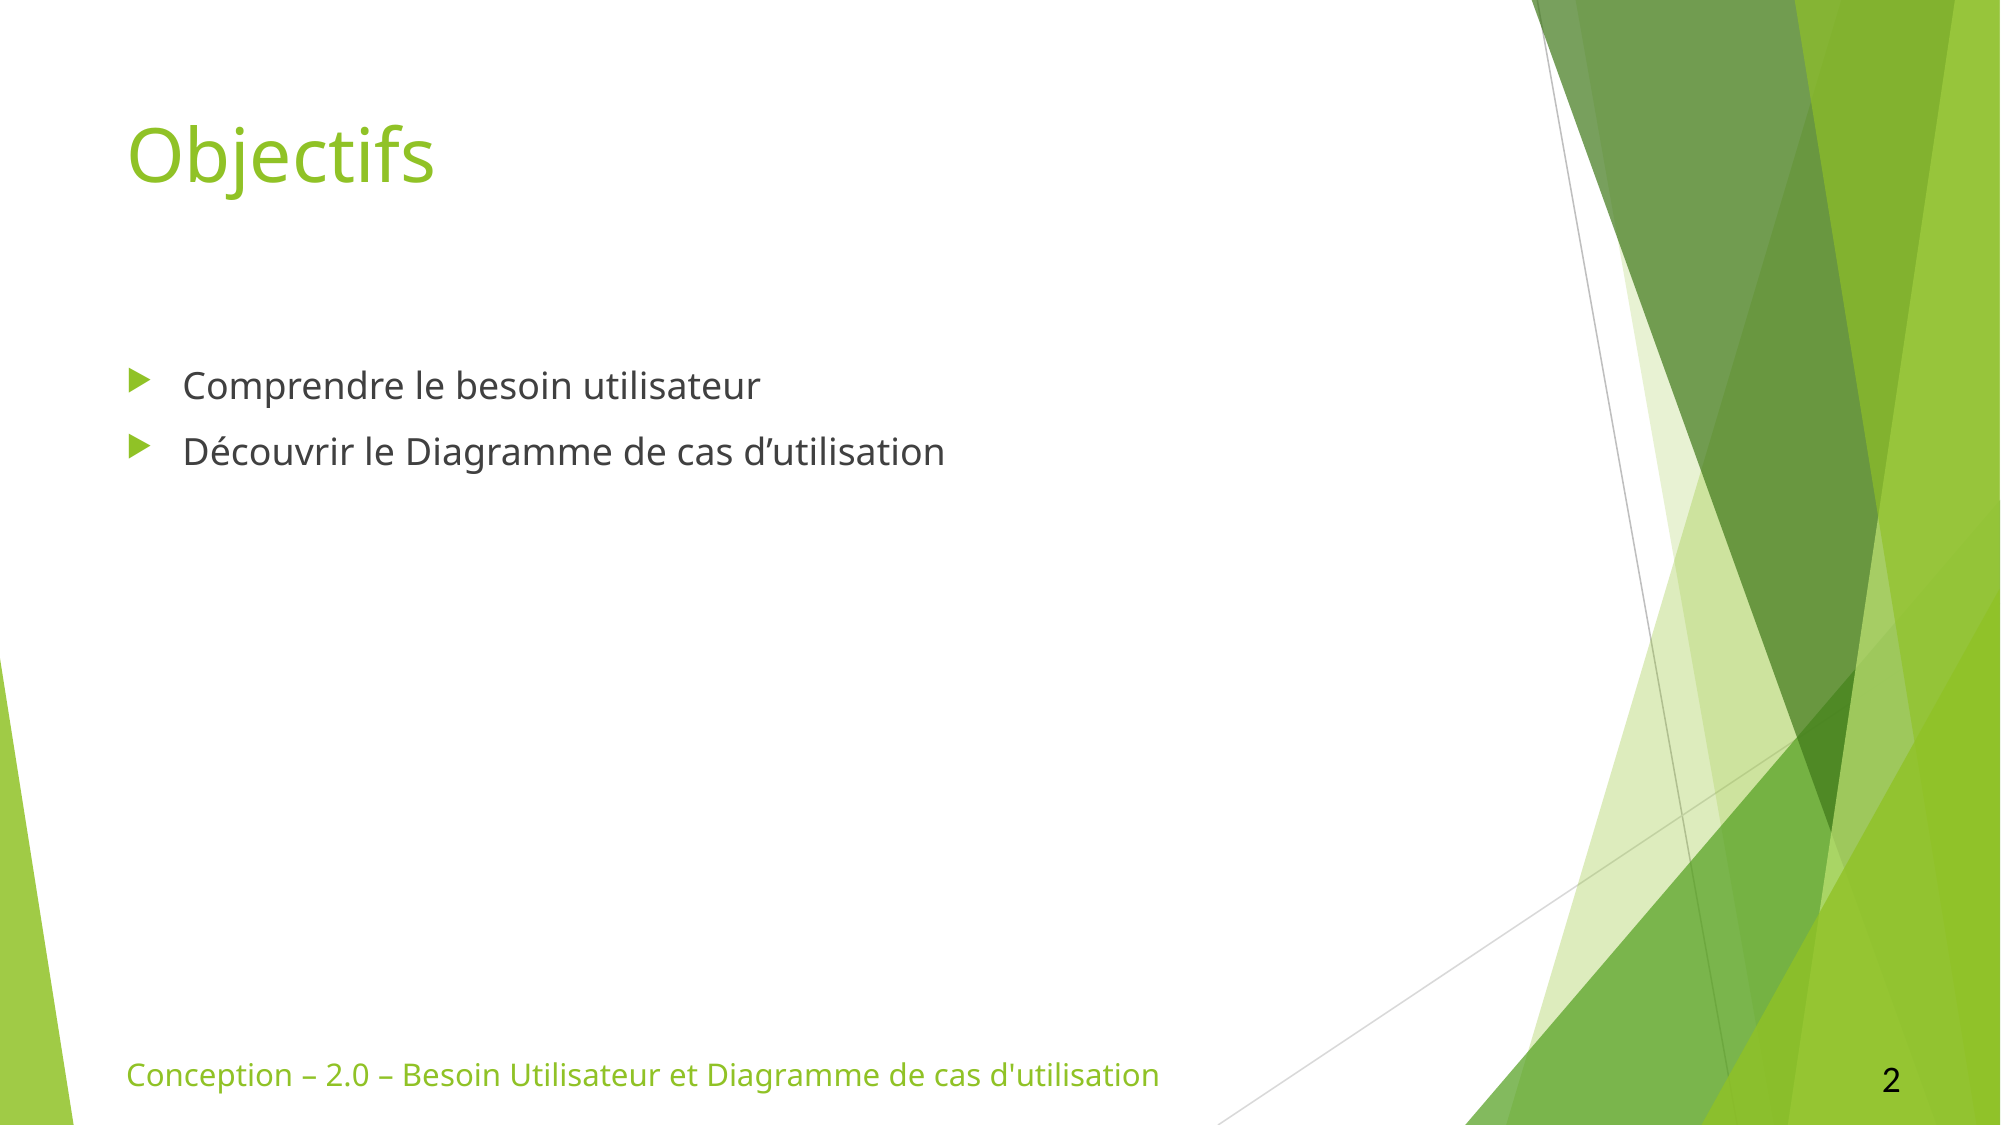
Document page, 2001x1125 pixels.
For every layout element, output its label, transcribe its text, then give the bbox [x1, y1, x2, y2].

list Comprendre le besoin utilisateur Découvrir le Diagramme de cas d’utilisation [111, 354, 1522, 992]
title Objectifs [111, 99, 1522, 317]
text_box [1866, 1047, 1979, 1108]
text_box Conception – 2.0 – Besoin Utilisateur et Diagramme de cas d'utilisation [111, 1047, 1210, 1109]
